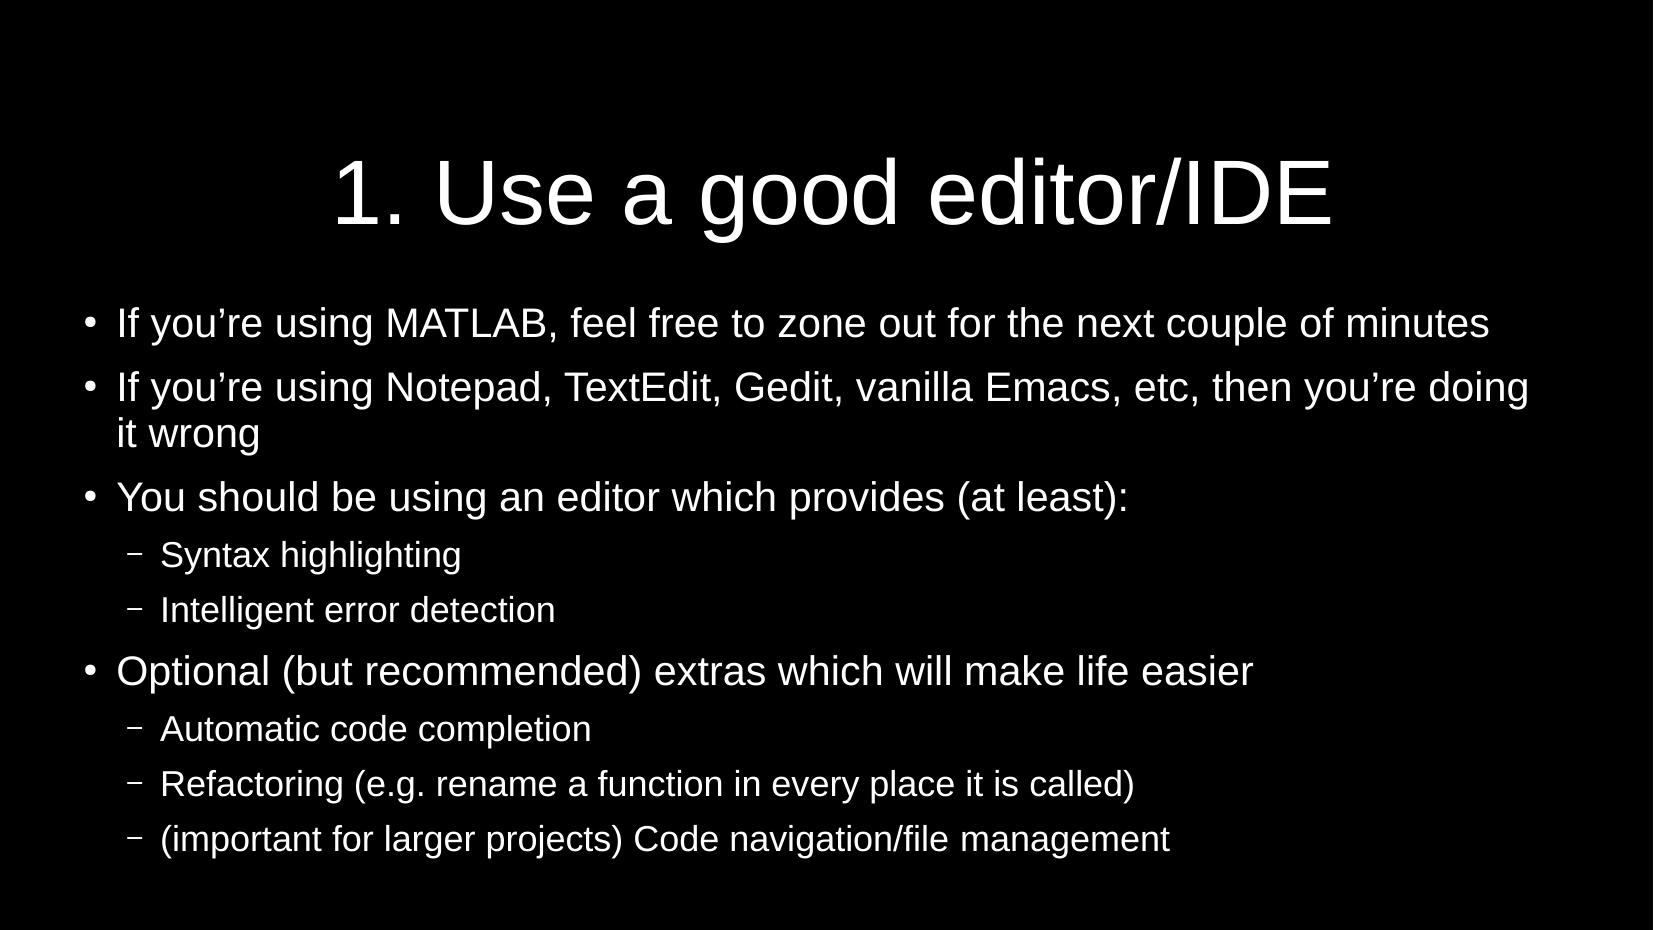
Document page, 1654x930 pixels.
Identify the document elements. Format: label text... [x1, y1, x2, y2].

list If you’re using MATLAB, feel free to zone out for the next couple of minutes If you’re using Notepad, TextEdit, Gedit, vanilla Emacs, etc, then you’re doing it wrong You should be using an editor which provides (at least): Syntax highlighting Intelligent error detection Optional (but recommended) extras which will make life easier Automatic code completion Refactoring (e.g. rename a function in every place it is called) (important for larger projects) Code navigation/file management [72, 300, 1561, 871]
title 1. Use a good editor/IDE [90, 114, 1578, 270]
